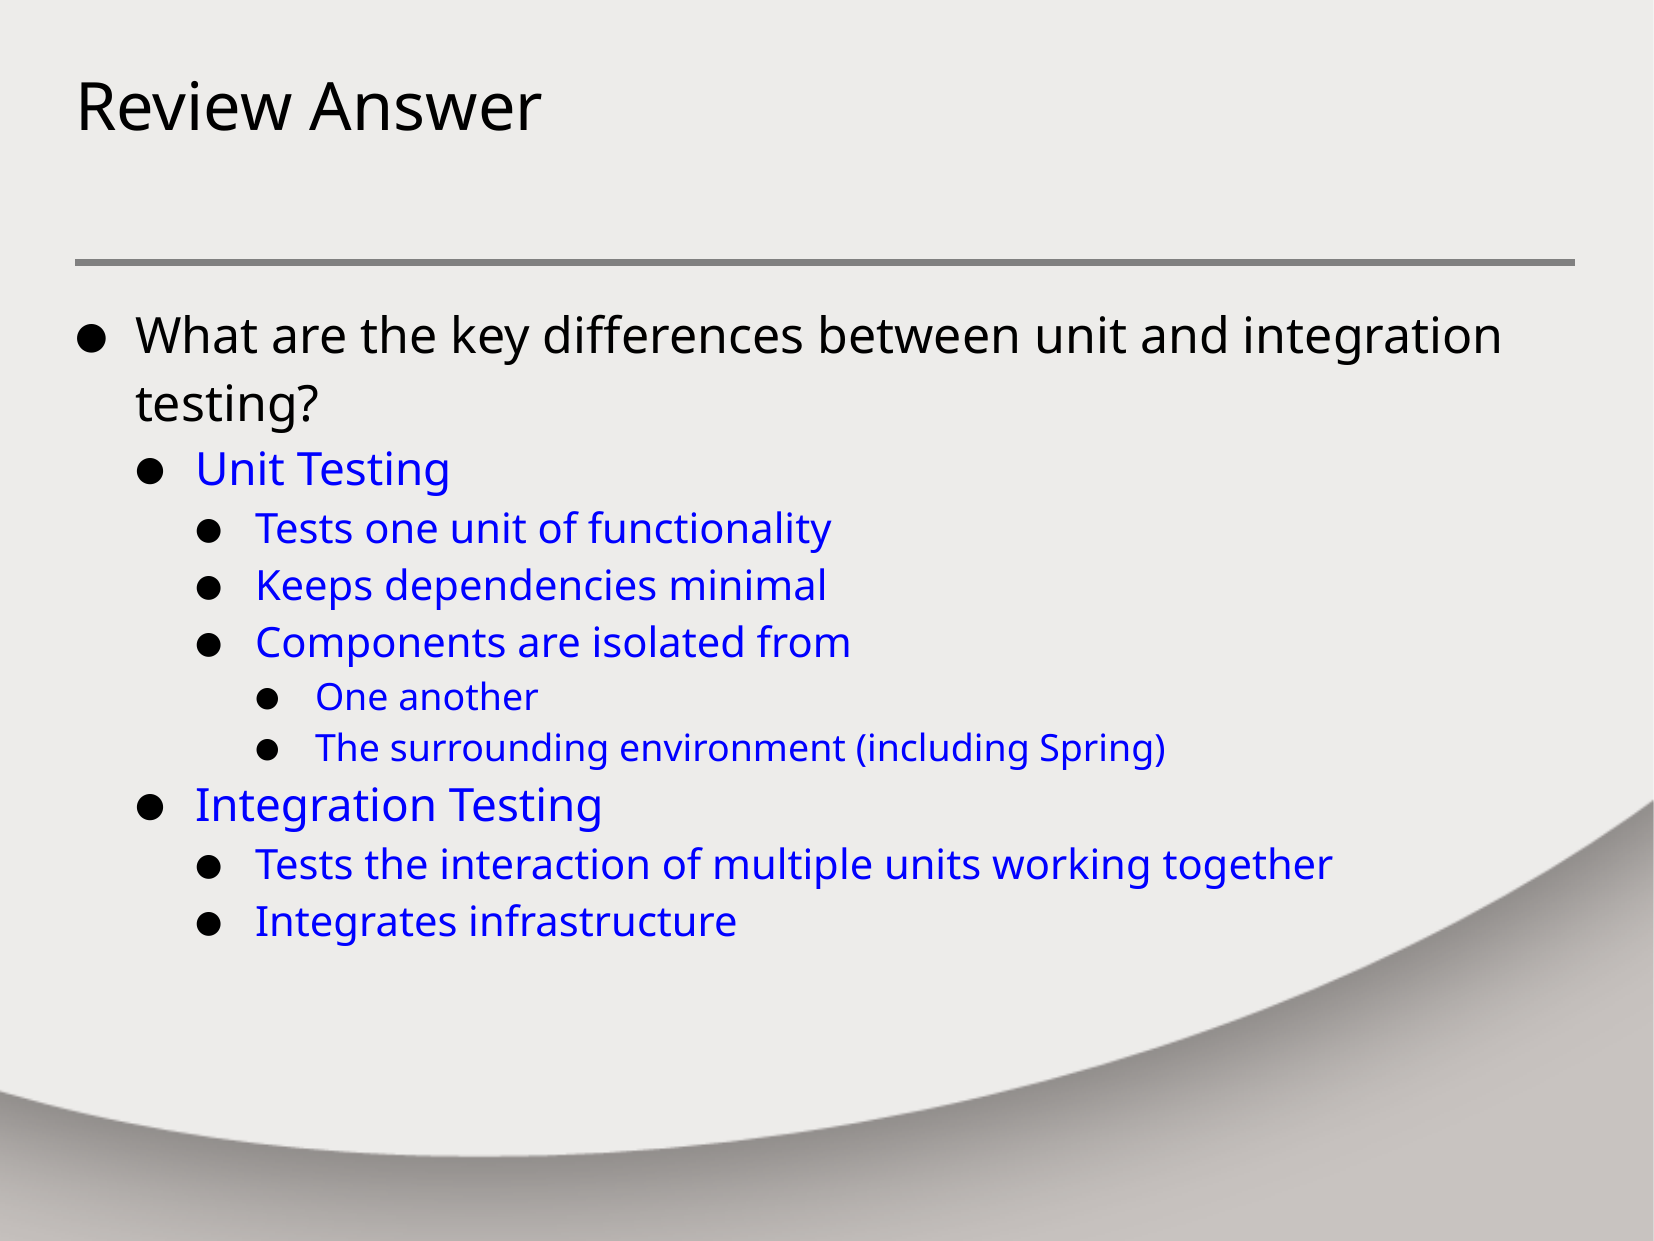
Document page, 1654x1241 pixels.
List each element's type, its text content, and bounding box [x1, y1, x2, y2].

title Review Answer [75, 75, 1576, 226]
list What are the key differences between unit and integration testing? Unit Testing Tests one unit of functionality Keeps dependencies minimal Components are isolated from One another The surrounding environment (including Spring) Integration Testing Tests the interaction of multiple units working together Integrates infrastructure [75, 300, 1576, 1163]
picture [0, 0, 1654, 1241]
